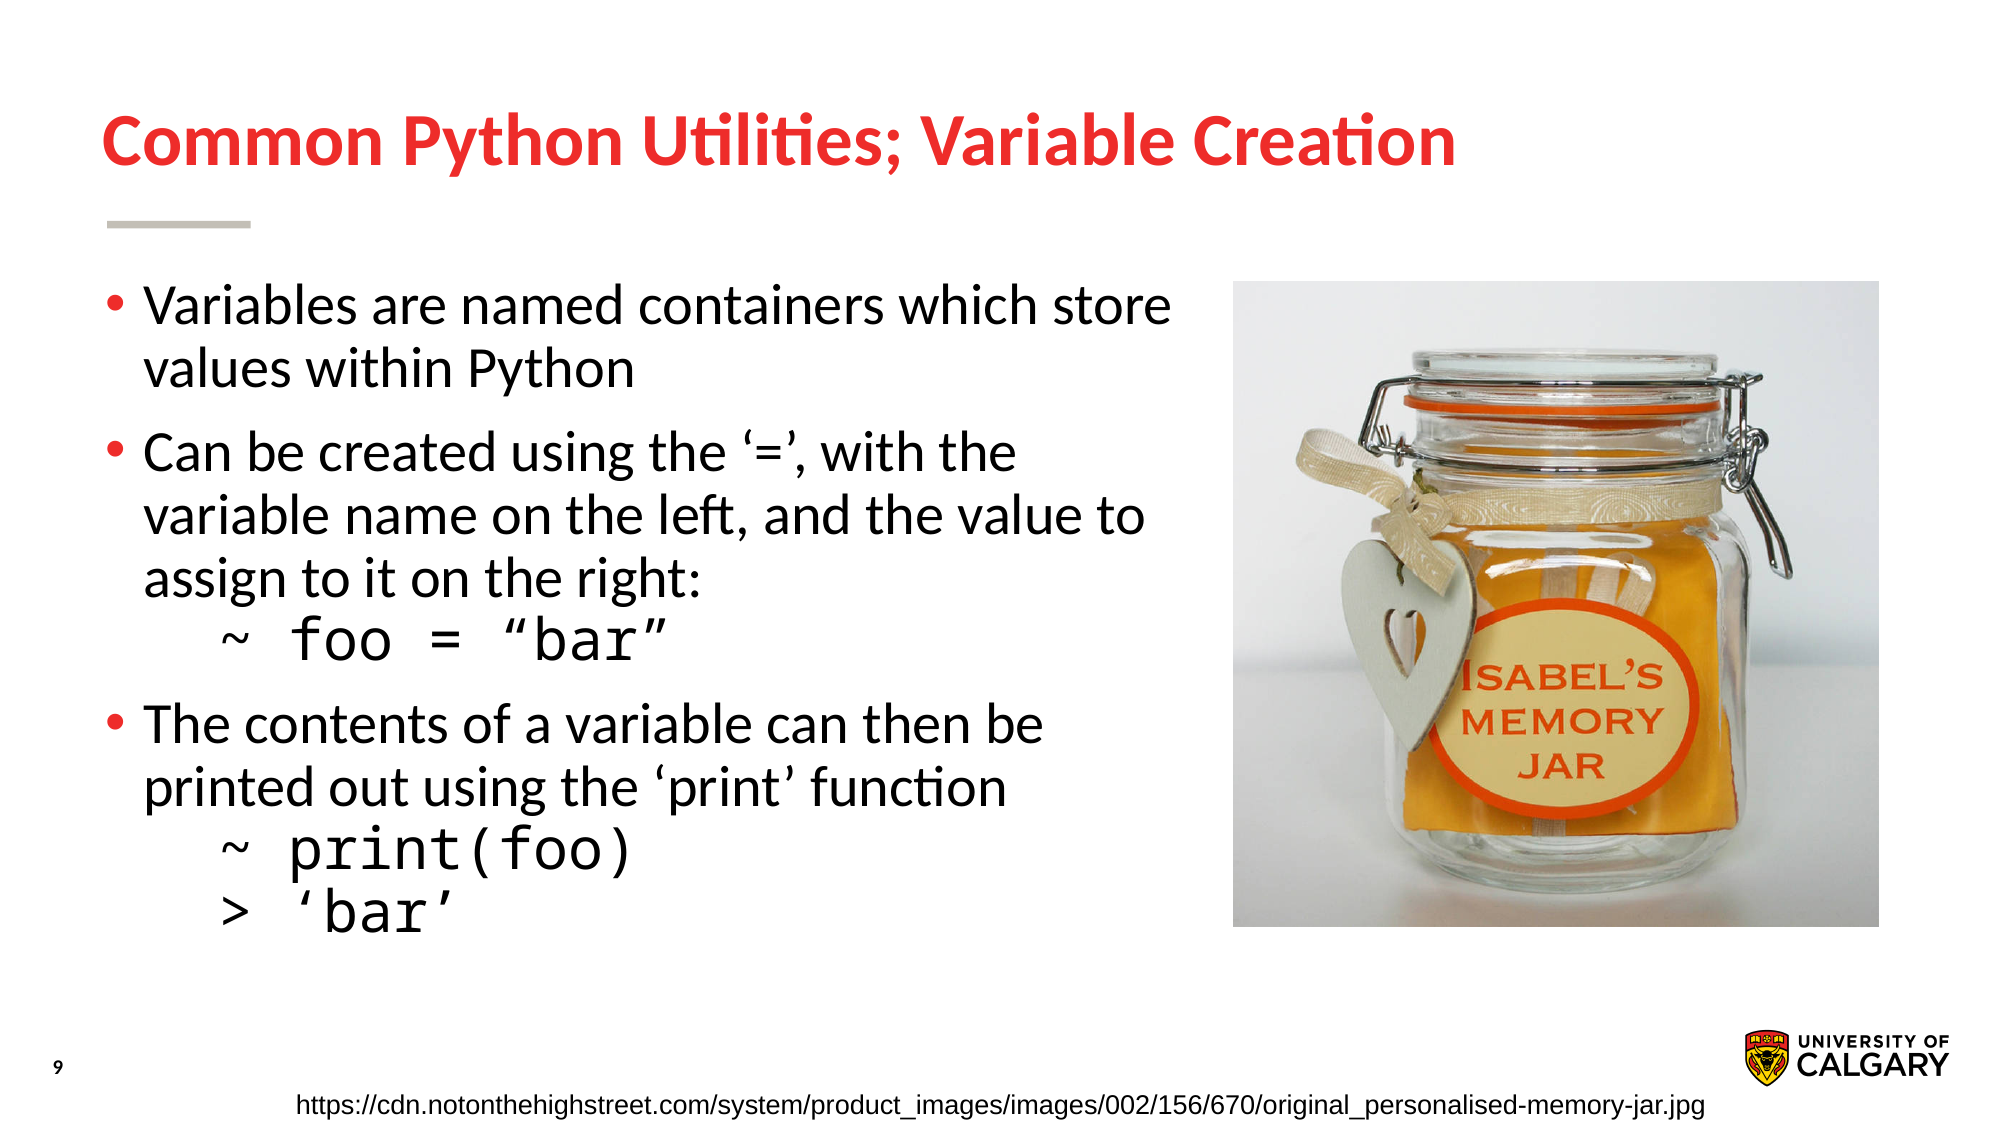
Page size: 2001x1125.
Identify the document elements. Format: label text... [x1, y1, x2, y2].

picture [1722, 1012, 1972, 1099]
title Common Python Utilities; Variable Creation [87, 60, 1774, 222]
picture [1233, 281, 1879, 927]
text_box https://cdn.notonthehighstreet.com/system/product_images/images/002/156/670/original_personalised-memory-jar.jpg [50, 1082, 1950, 1125]
list Variables are named containers which store values within Python Can be created using the ‘=’, with the variable name on the left, and the value to assign to it on the right: ~ foo = “bar” The contents of a variable can then be printed out using the ‘print’ function ~ print(foo) > ‘bar’ [91, 266, 1195, 981]
